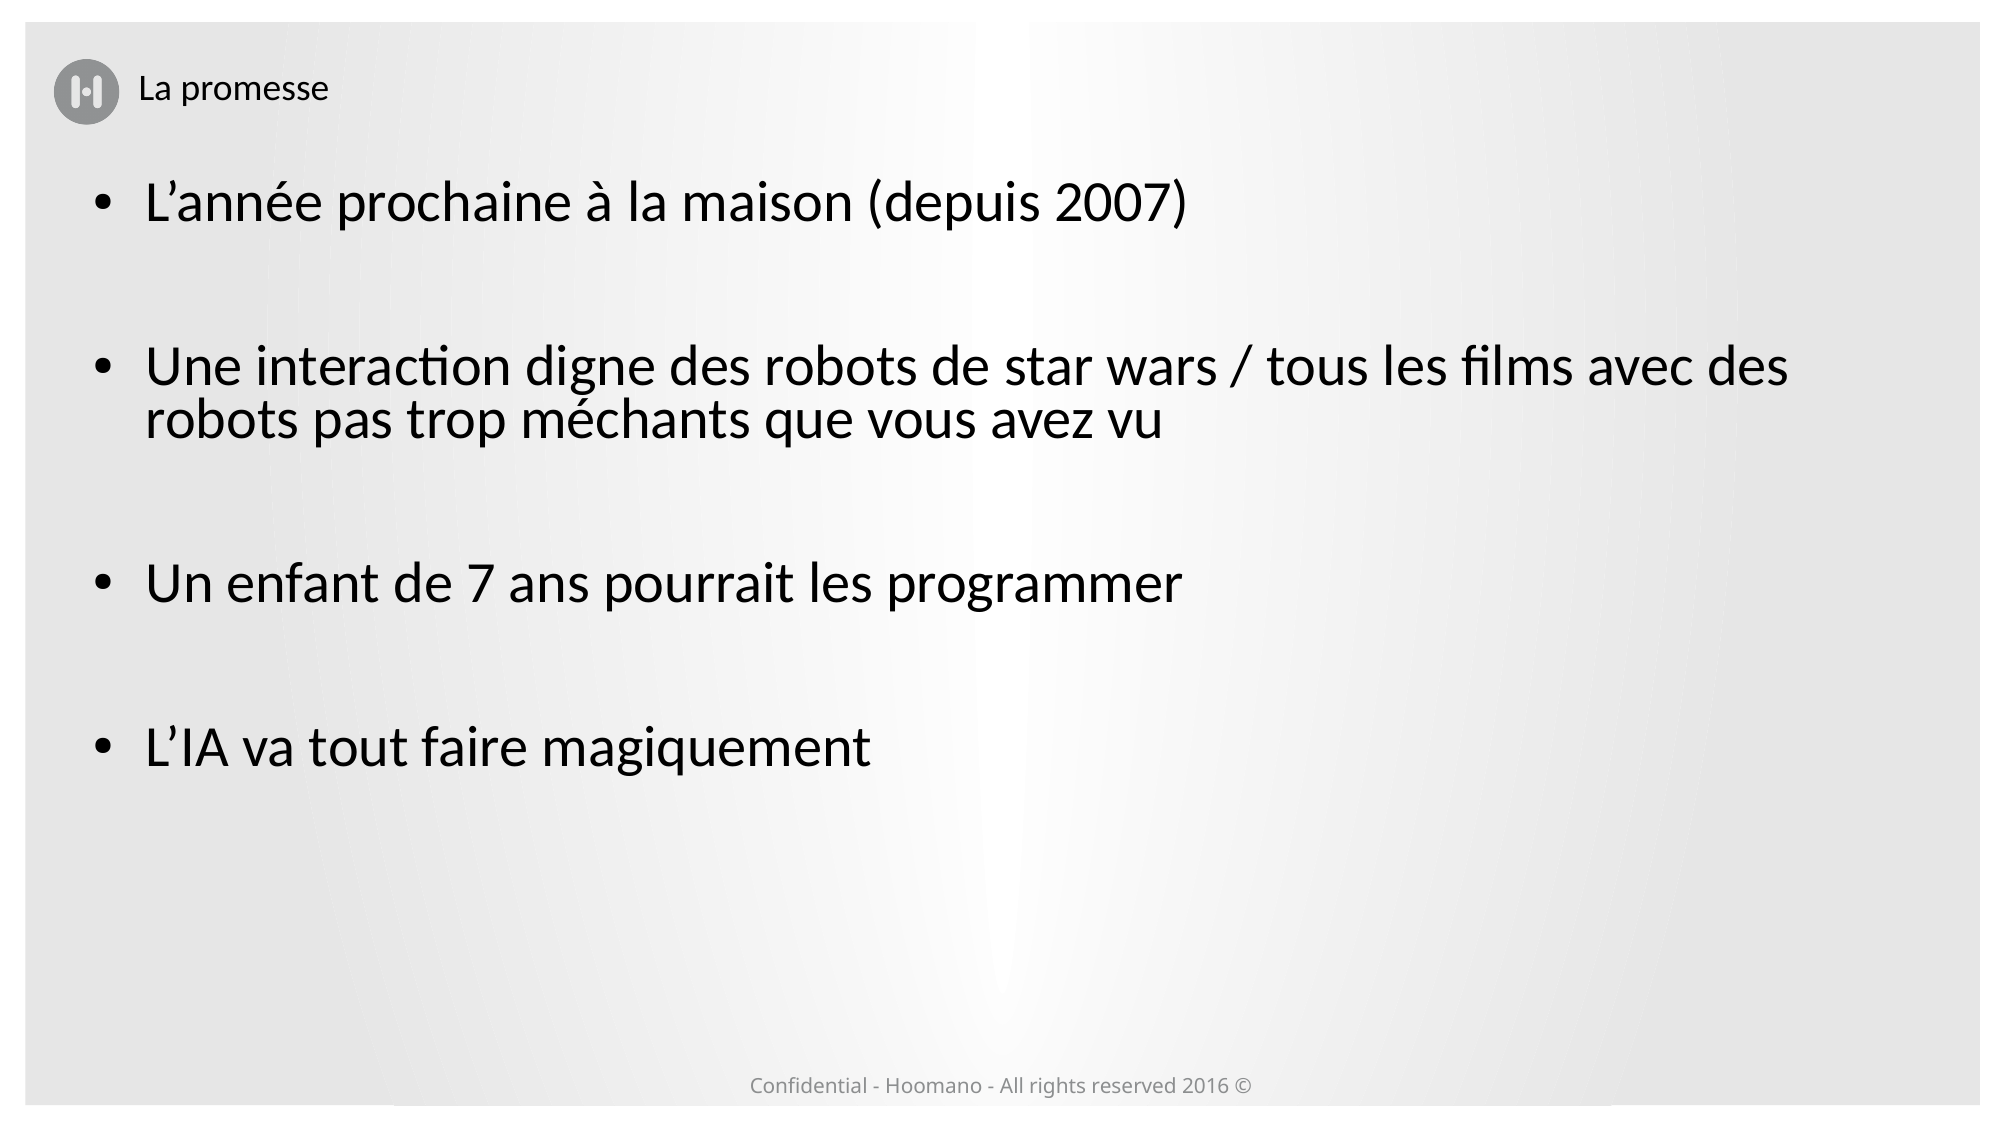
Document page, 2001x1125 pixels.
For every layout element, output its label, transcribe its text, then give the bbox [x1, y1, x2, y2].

list L’année prochaine à la maison (depuis 2007) Une interaction digne des robots de star wars / tous les films avec des robots pas trop méchants que vous avez vu Un enfant de 7 ans pourrait les programmer L’IA va tout faire magiquement [75, 179, 1952, 1077]
title La promesse [138, 55, 1864, 127]
picture [49, 55, 123, 127]
